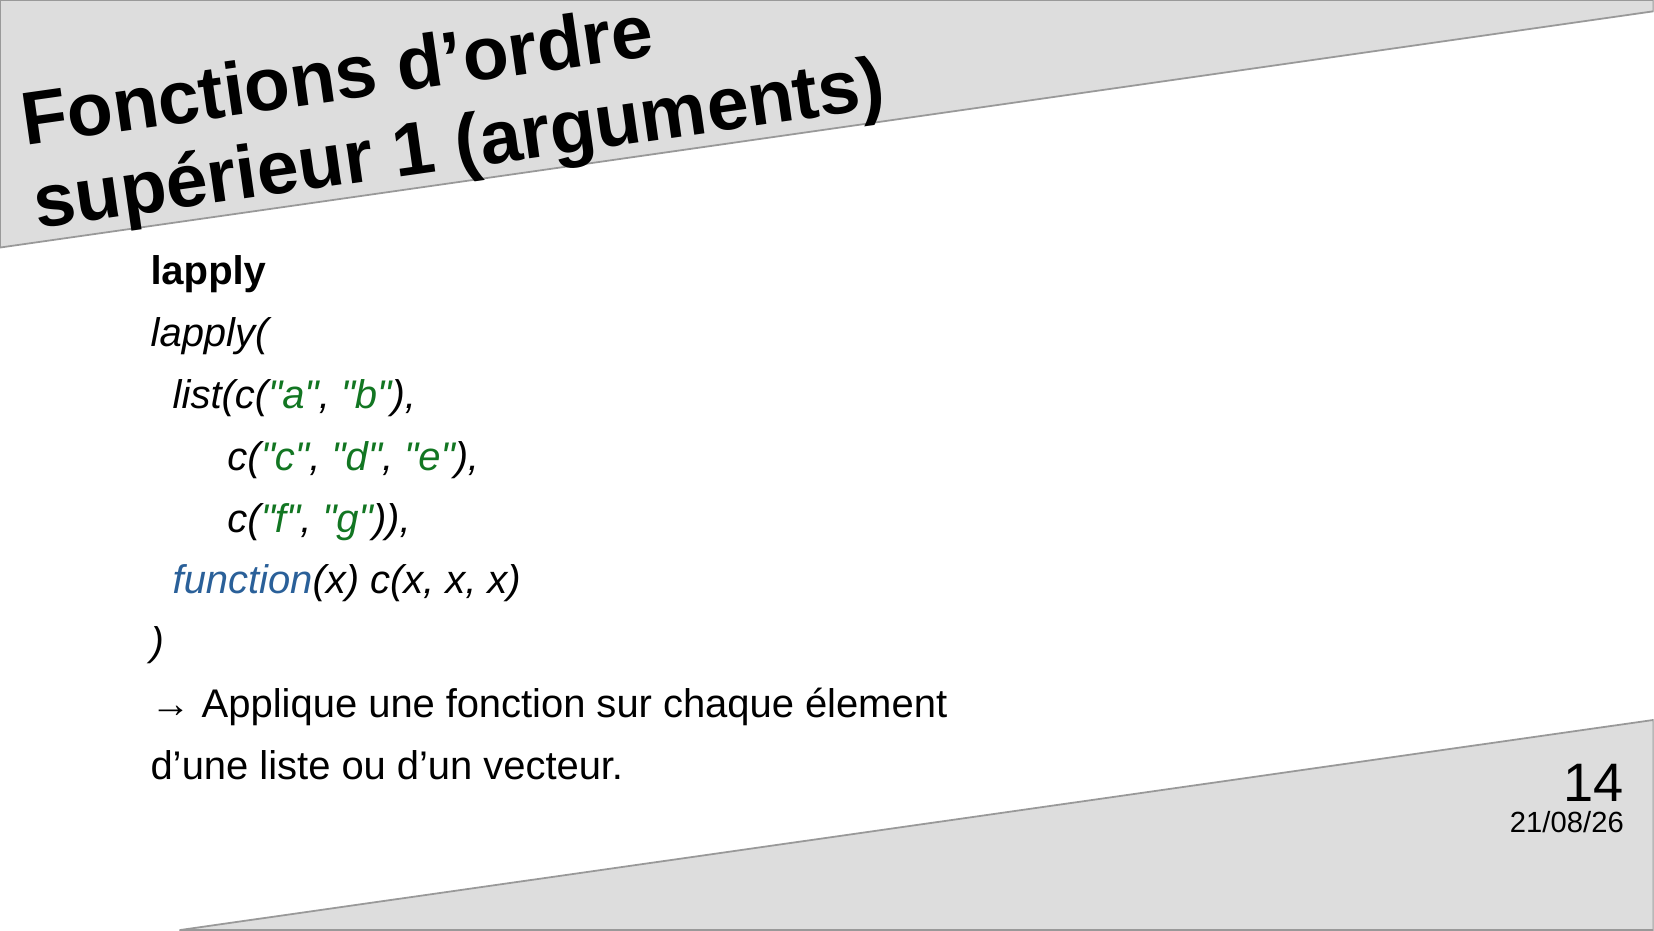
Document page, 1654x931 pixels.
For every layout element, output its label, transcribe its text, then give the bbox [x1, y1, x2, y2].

list lapply lapply( list(c("a", "b"), c("c", "d", "e"), c("f", "g")), function(x) c(x, x, x) ) → Applique une fonction sur chaque élement d’une liste ou d’un vecteur. [82, 248, 1538, 789]
title Fonctions d’ordre supérieur 1 (arguments) [16, 0, 1502, 245]
